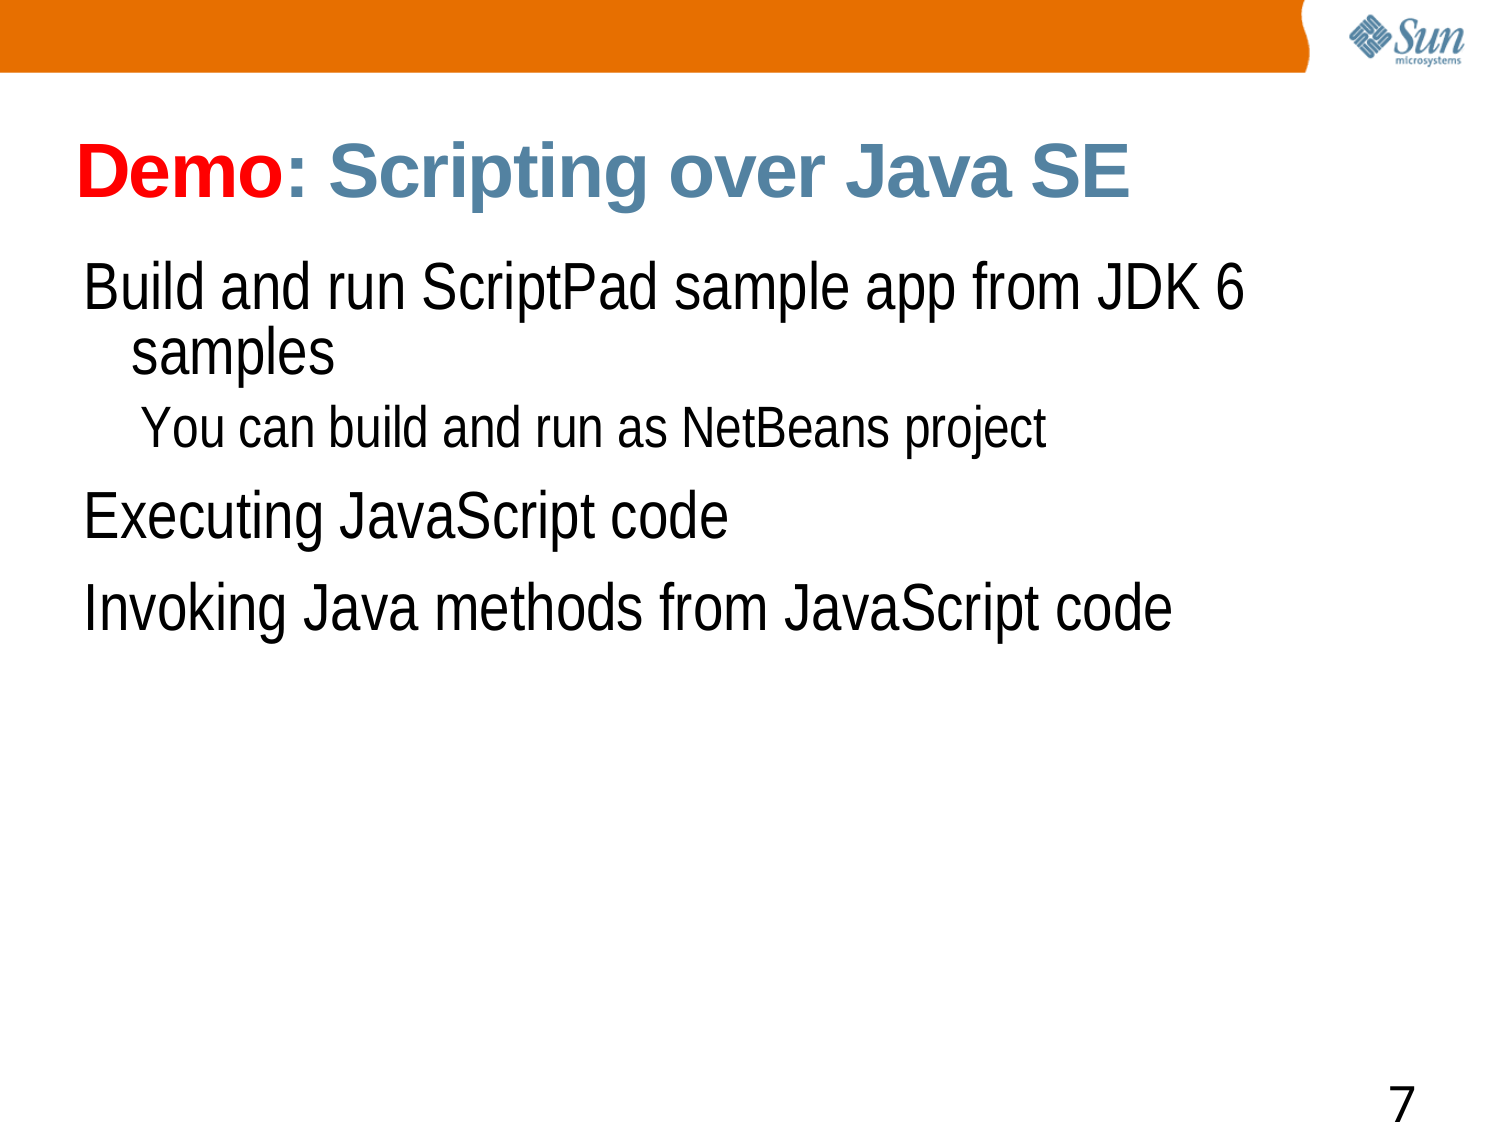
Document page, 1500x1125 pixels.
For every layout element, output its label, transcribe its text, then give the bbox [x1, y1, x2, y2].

list Build and run ScriptPad sample app from JDK 6 samples You can build and run as NetBeans project Executing JavaScript code Invoking Java methods from JavaScript code [64, 257, 1401, 1016]
title Demo: Scripting over Java SE [75, 122, 1437, 227]
picture [0, 0, 1500, 75]
